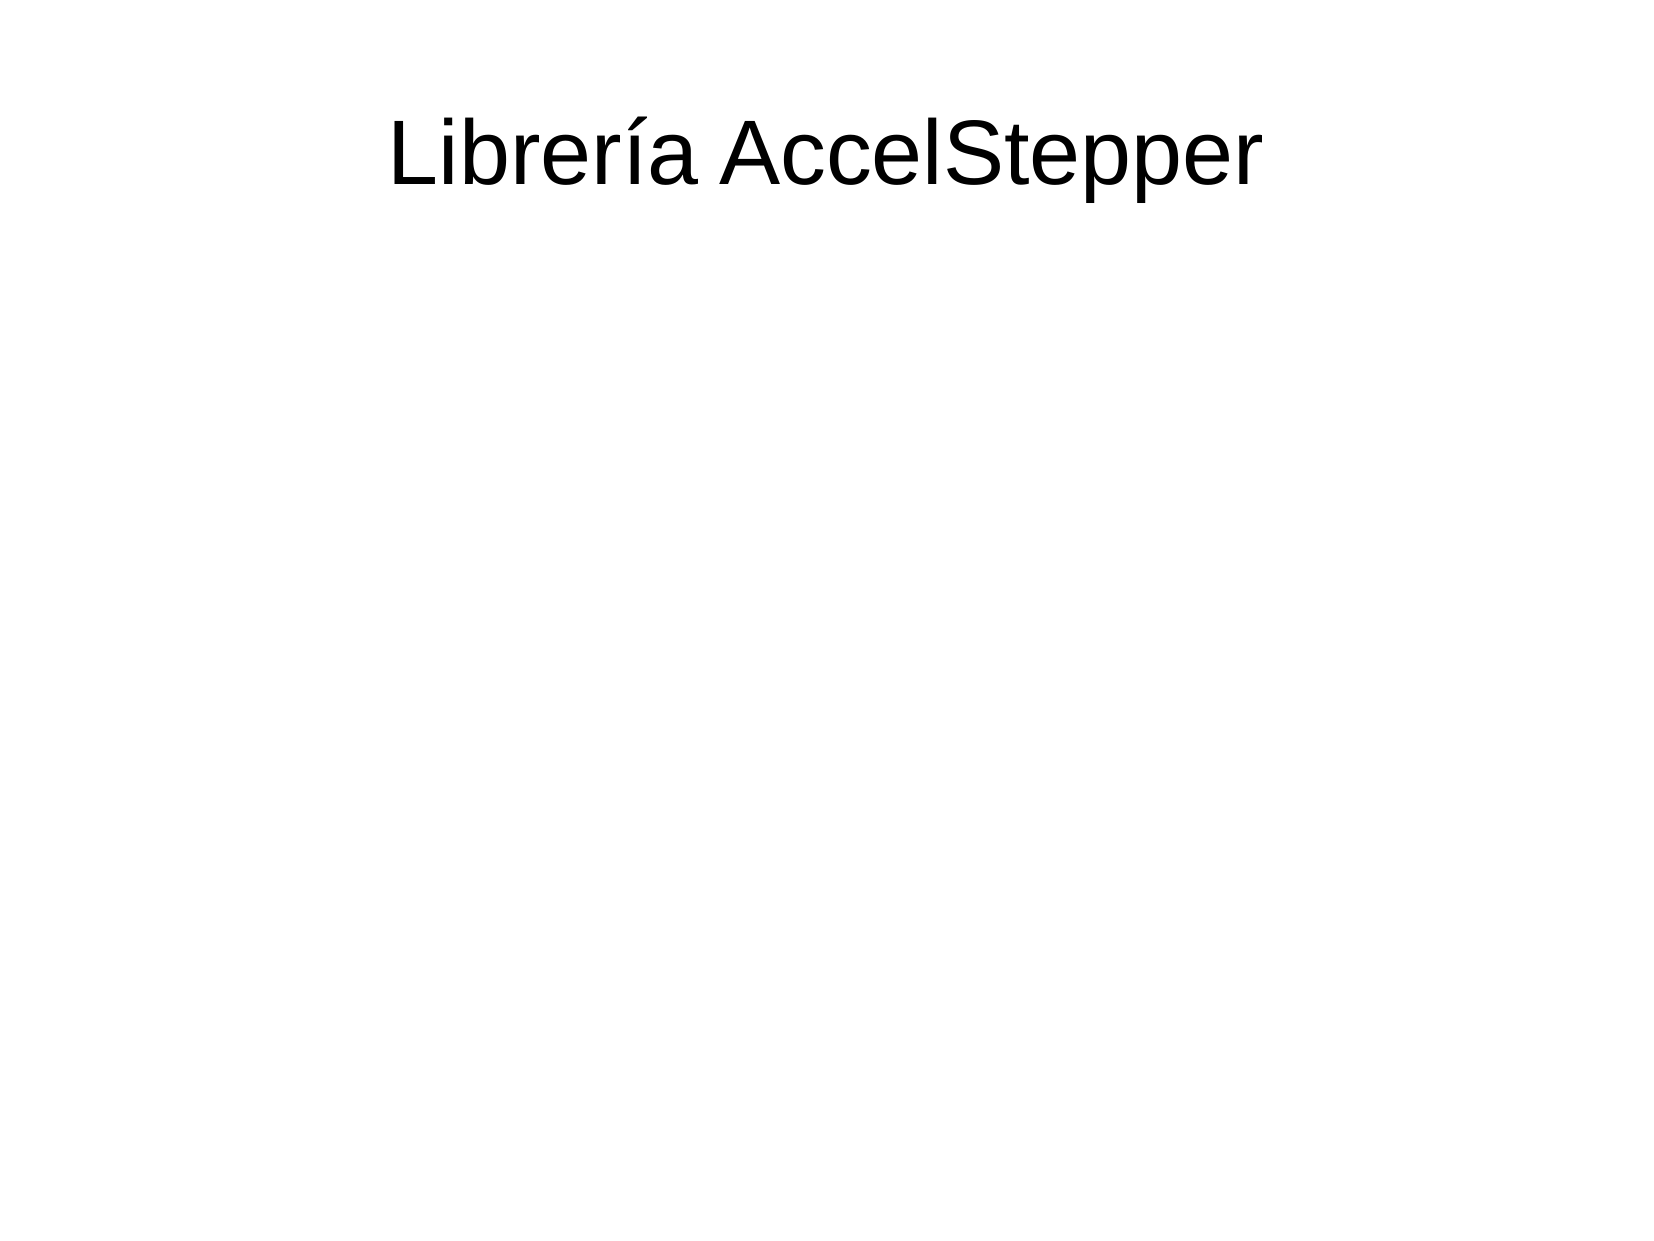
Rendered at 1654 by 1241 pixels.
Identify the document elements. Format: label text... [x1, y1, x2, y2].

title Librería AccelStepper [82, 49, 1571, 257]
